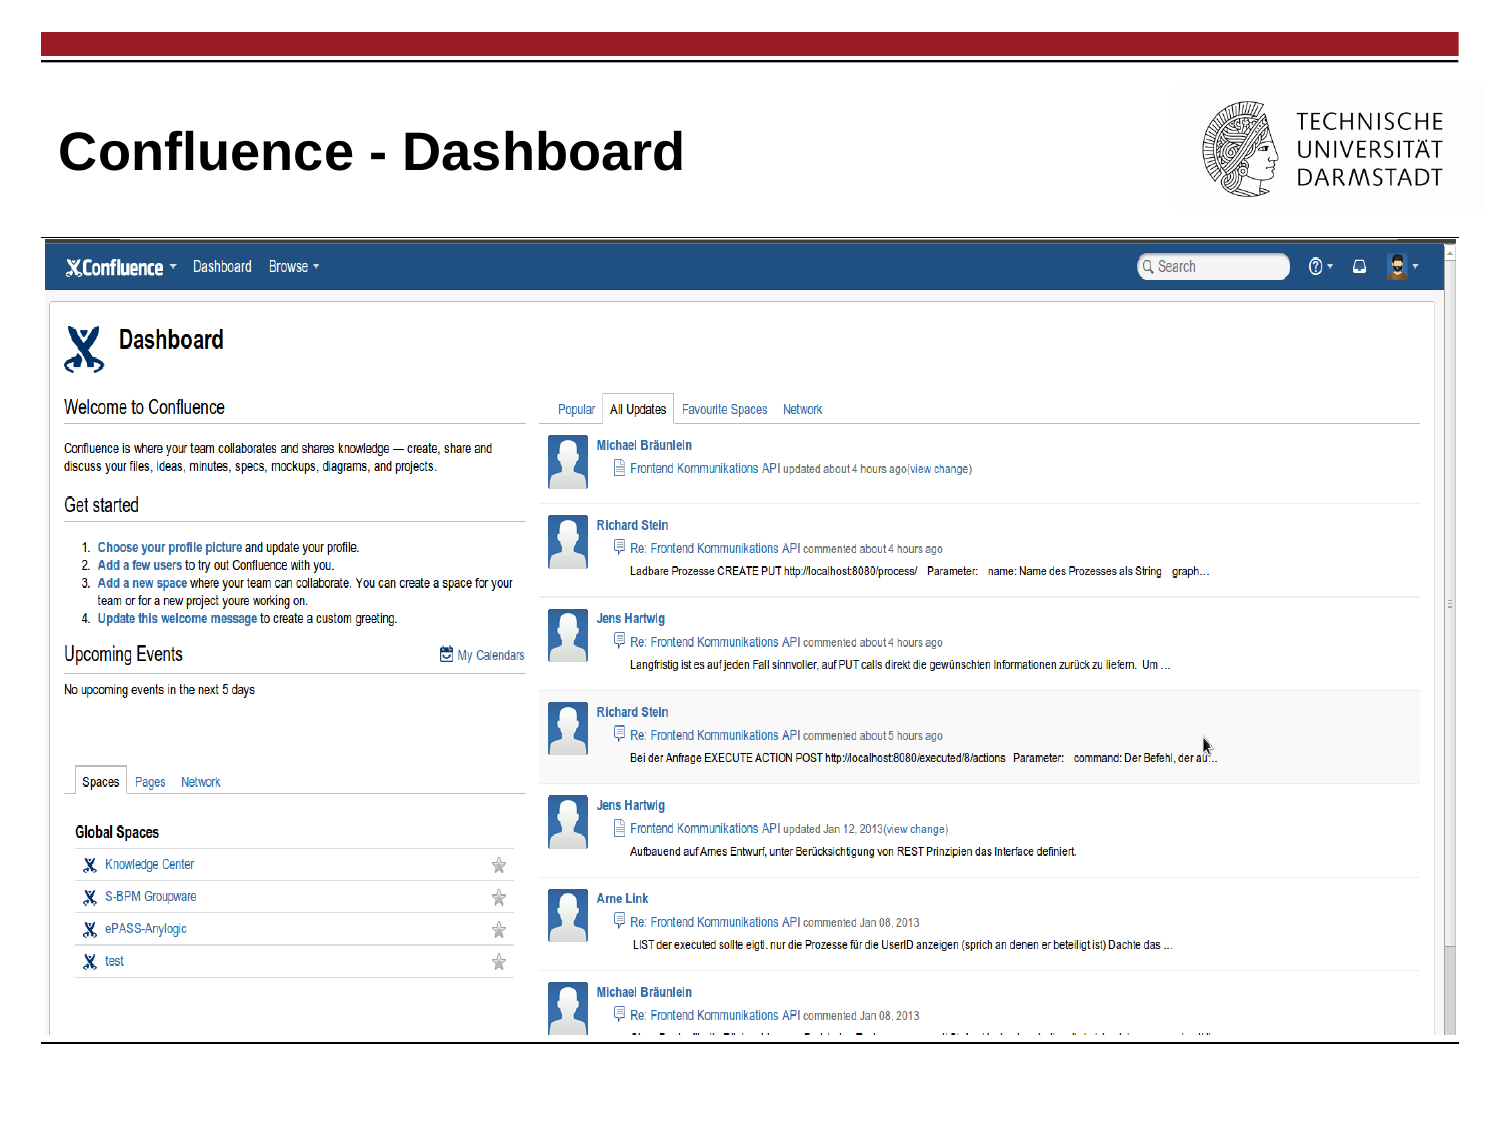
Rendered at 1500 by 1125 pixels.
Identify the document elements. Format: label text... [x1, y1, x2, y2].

picture [1175, 84, 1483, 214]
picture [45, 239, 1456, 1036]
text_box Confluence - Dashboard [58, 80, 1149, 218]
